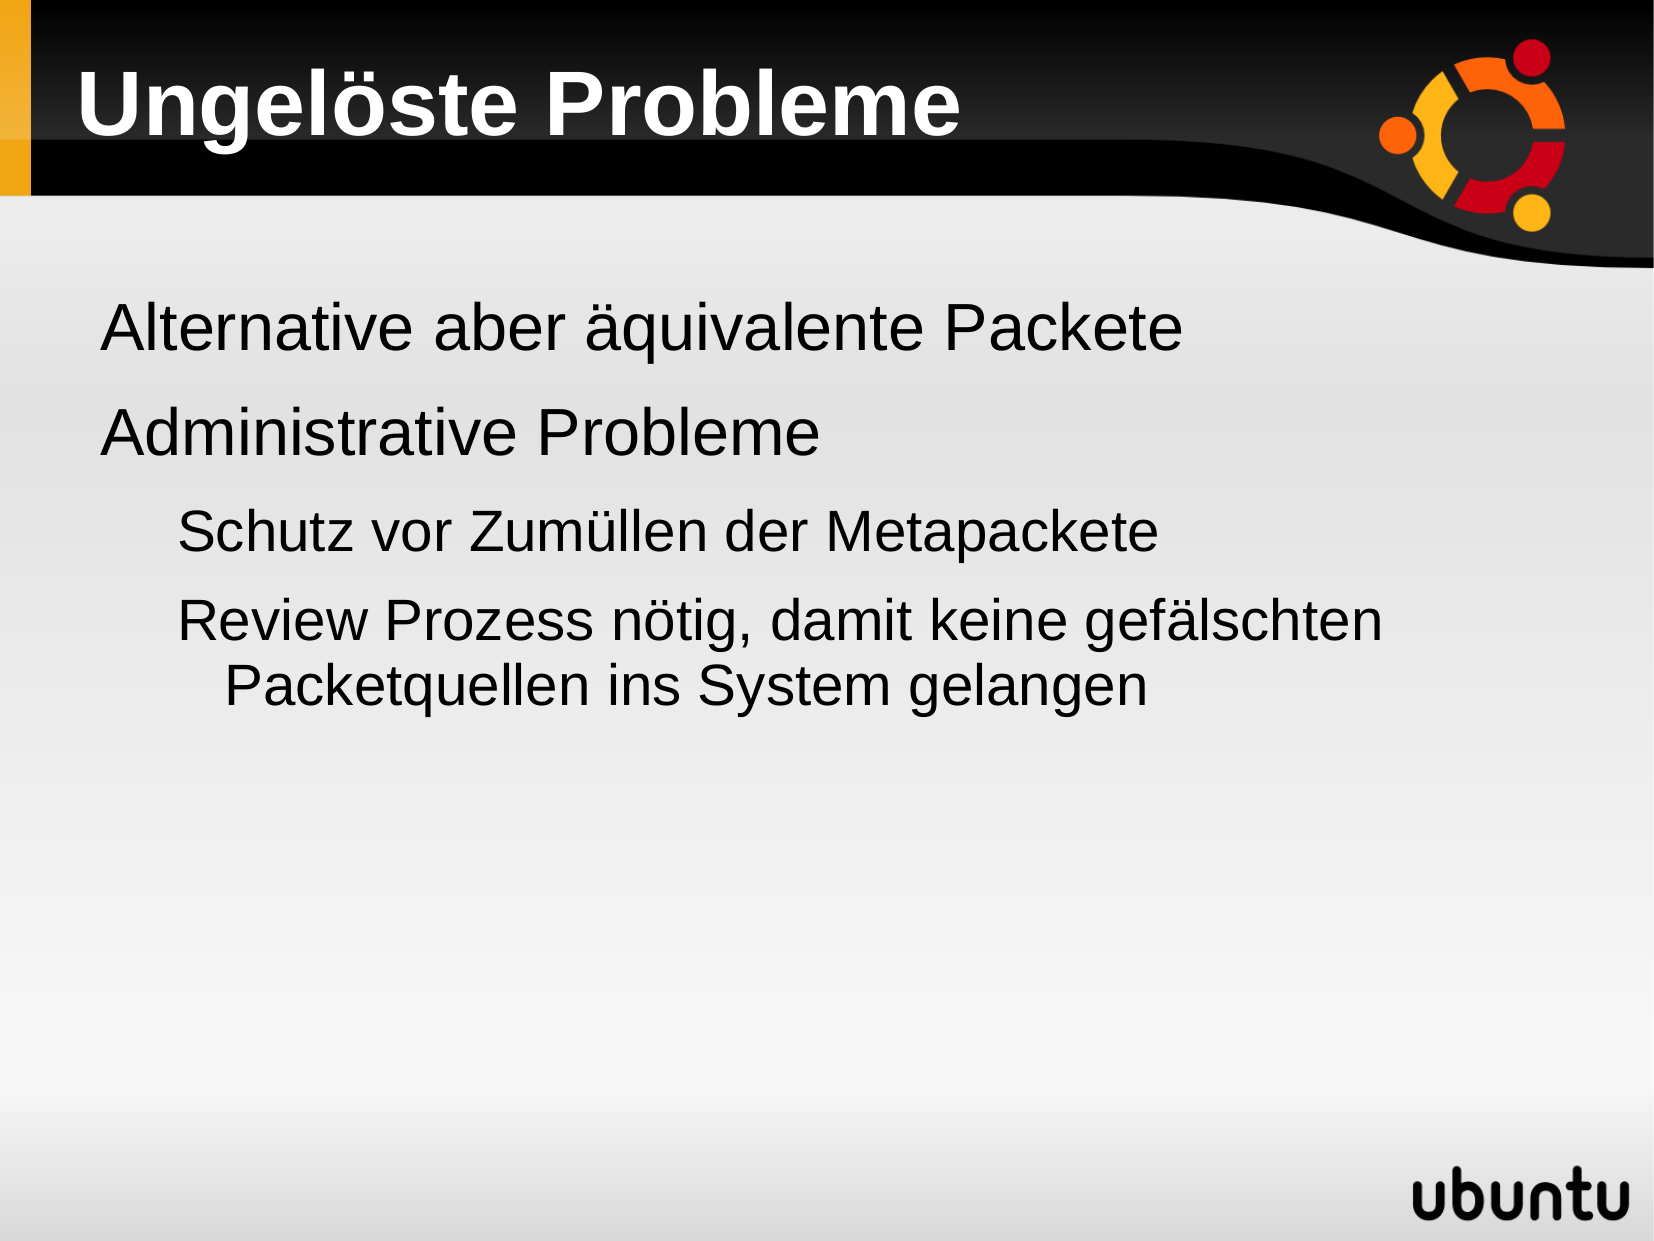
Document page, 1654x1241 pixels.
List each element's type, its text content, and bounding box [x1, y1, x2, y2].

picture [0, 0, 1654, 1241]
title Ungelöste Probleme [76, 7, 1565, 200]
list Alternative aber äquivalente Packete Administrative Probleme Schutz vor Zumüllen der Metapackete Review Prozess nötig, damit keine gefälschten Packetquellen ins System gelangen [82, 290, 1571, 1094]
